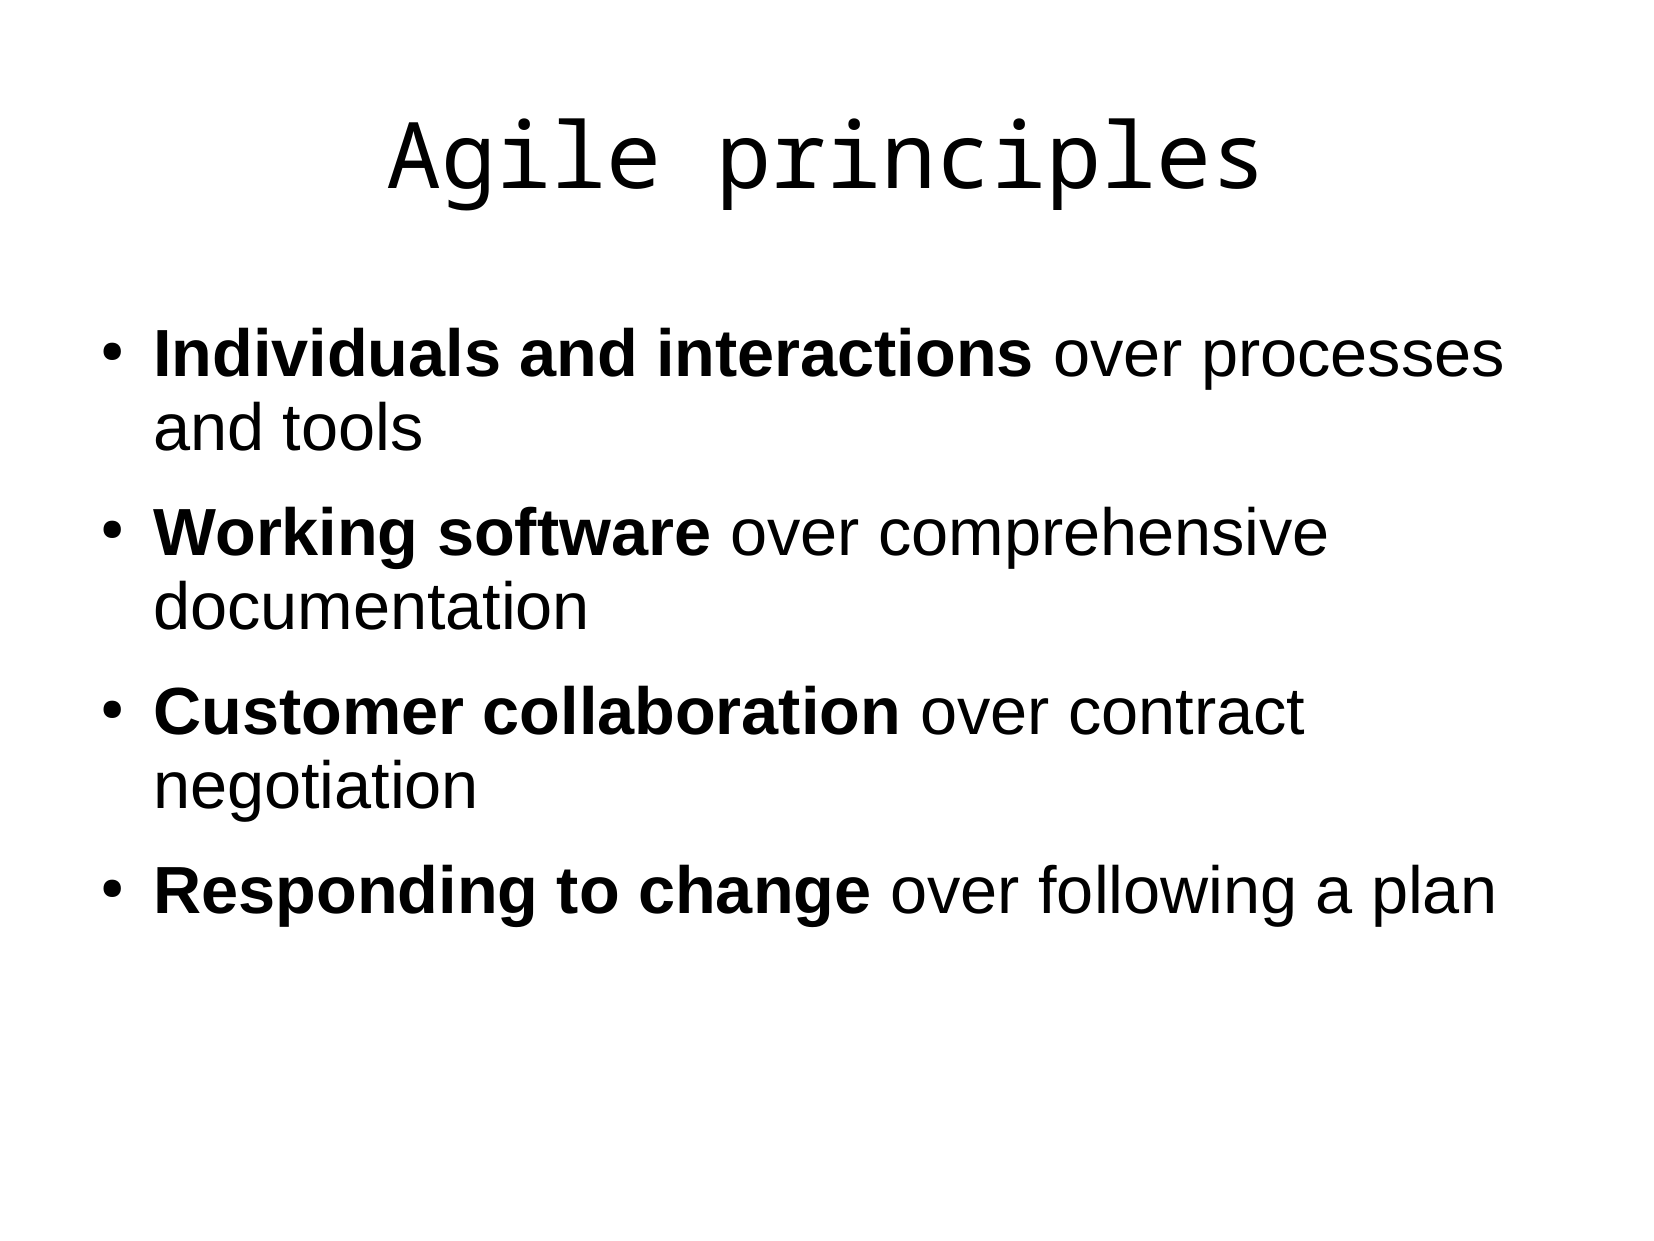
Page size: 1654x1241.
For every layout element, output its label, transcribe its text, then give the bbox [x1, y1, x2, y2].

list Individuals and interactions over processes and tools Working software over comprehensive documentation Customer collaboration over contract negotiation Responding to change over following a plan [82, 315, 1571, 981]
title Agile principles [82, 49, 1571, 257]
